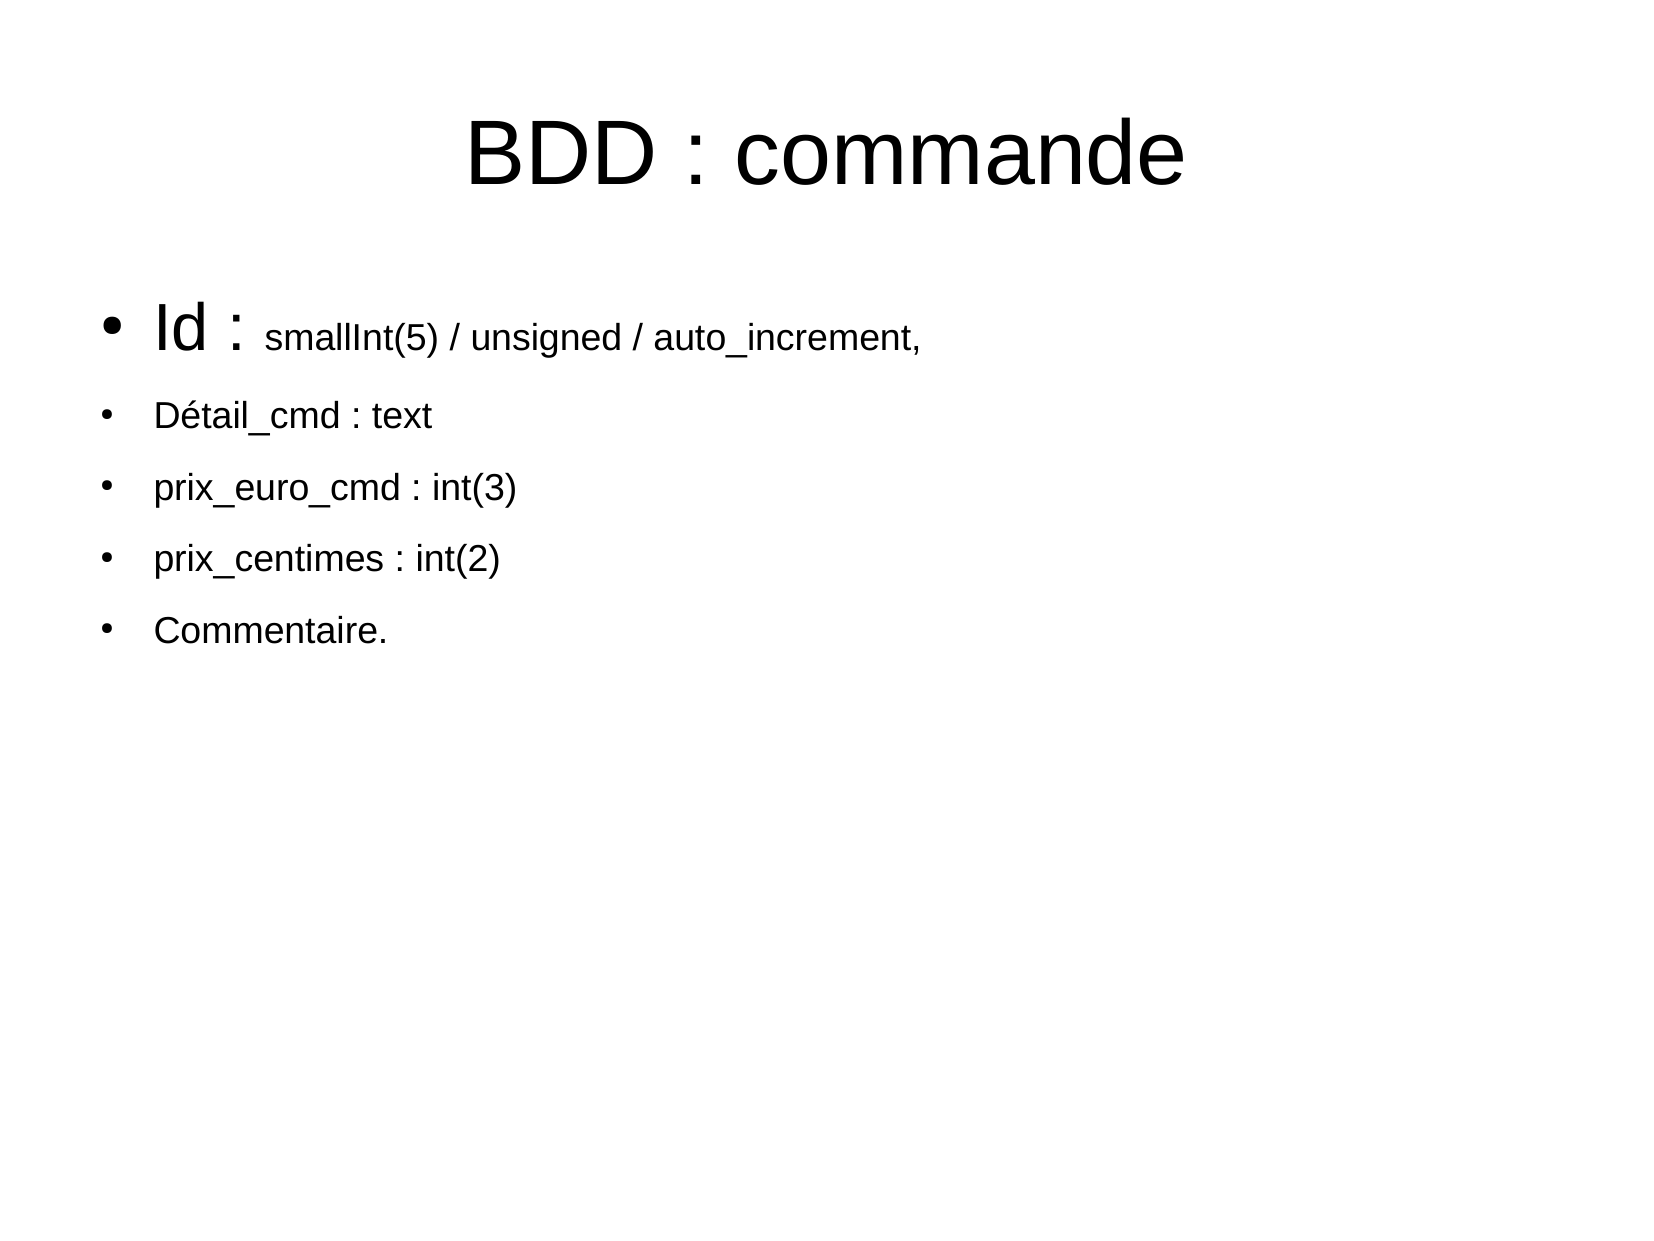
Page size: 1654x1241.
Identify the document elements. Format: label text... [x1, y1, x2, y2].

title BDD : commande [82, 49, 1571, 257]
list Id : smallInt(5) / unsigned / auto_increment, Détail_cmd : text prix_euro_cmd : int(3) prix_centimes : int(2) Commentaire. [82, 290, 1571, 1010]
